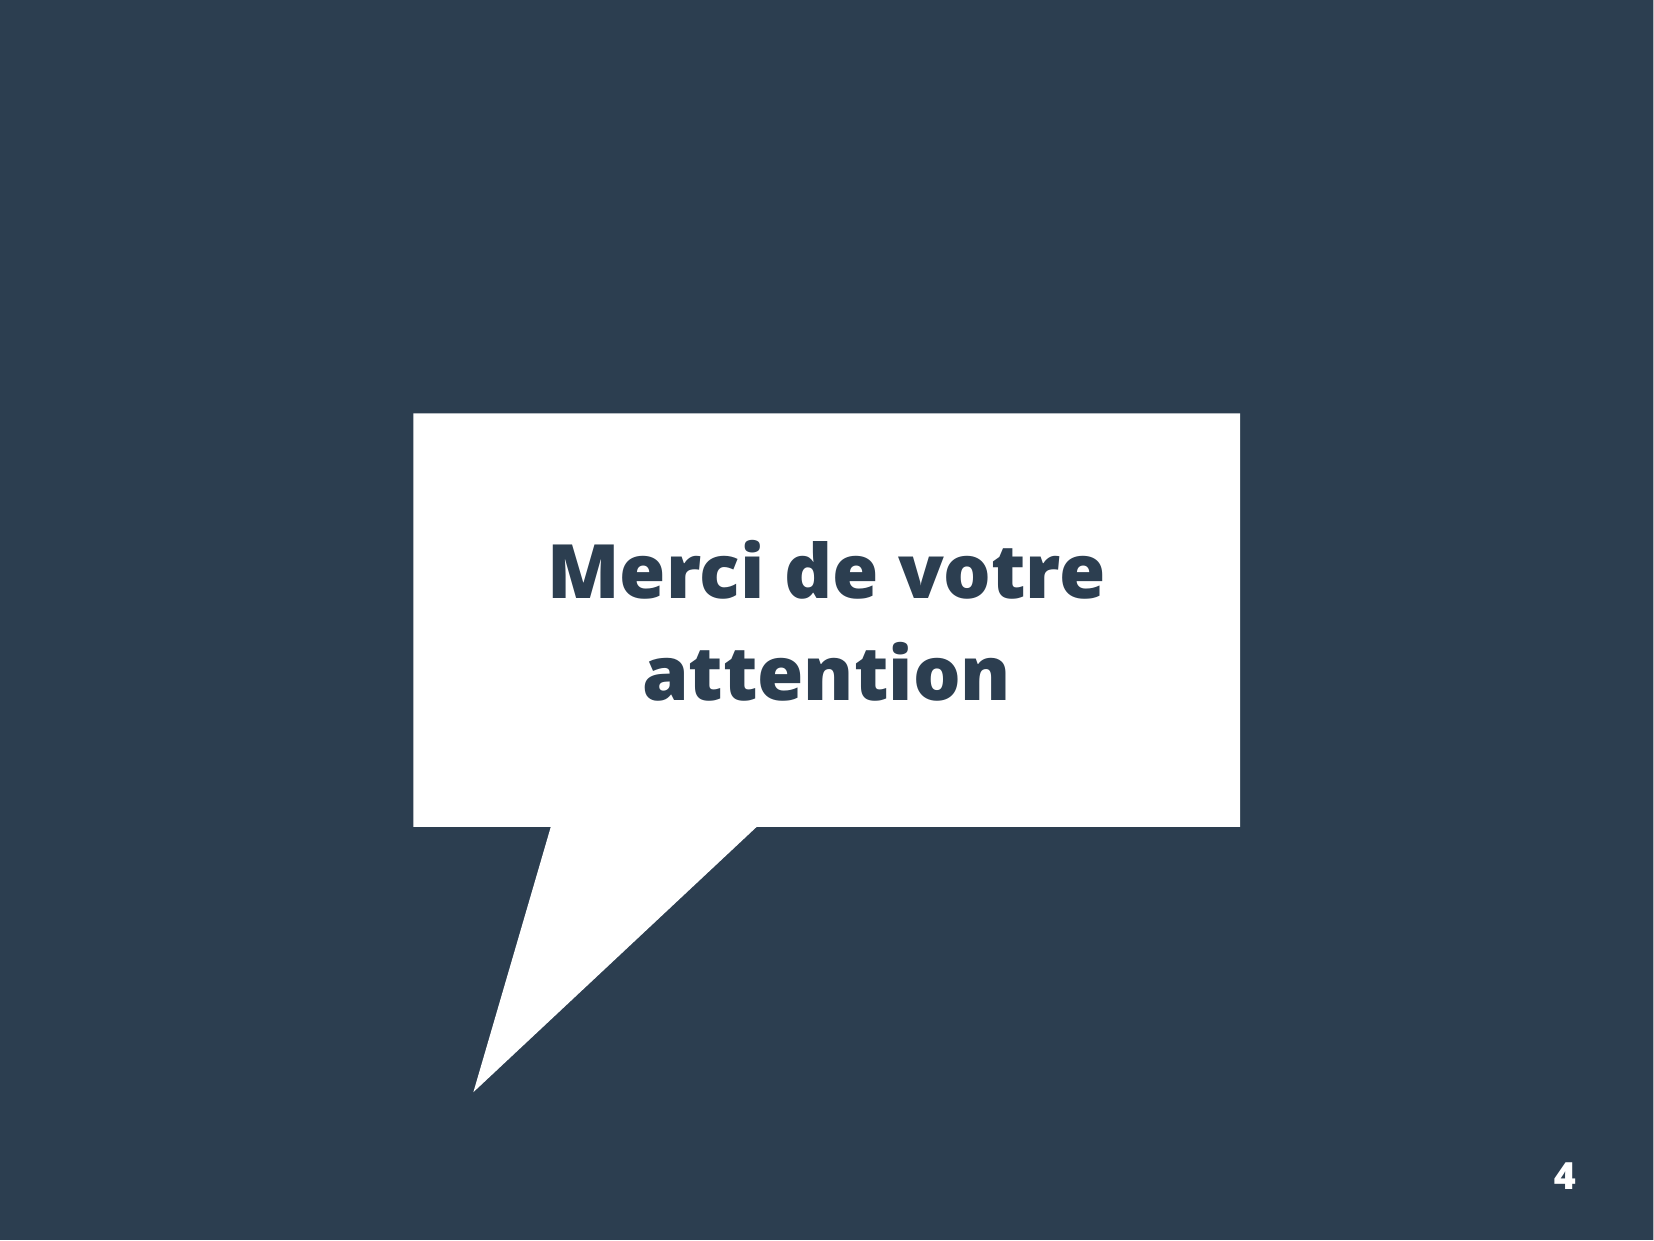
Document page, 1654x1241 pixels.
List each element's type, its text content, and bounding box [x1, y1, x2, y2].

title Merci de votre attention [442, 442, 1211, 798]
